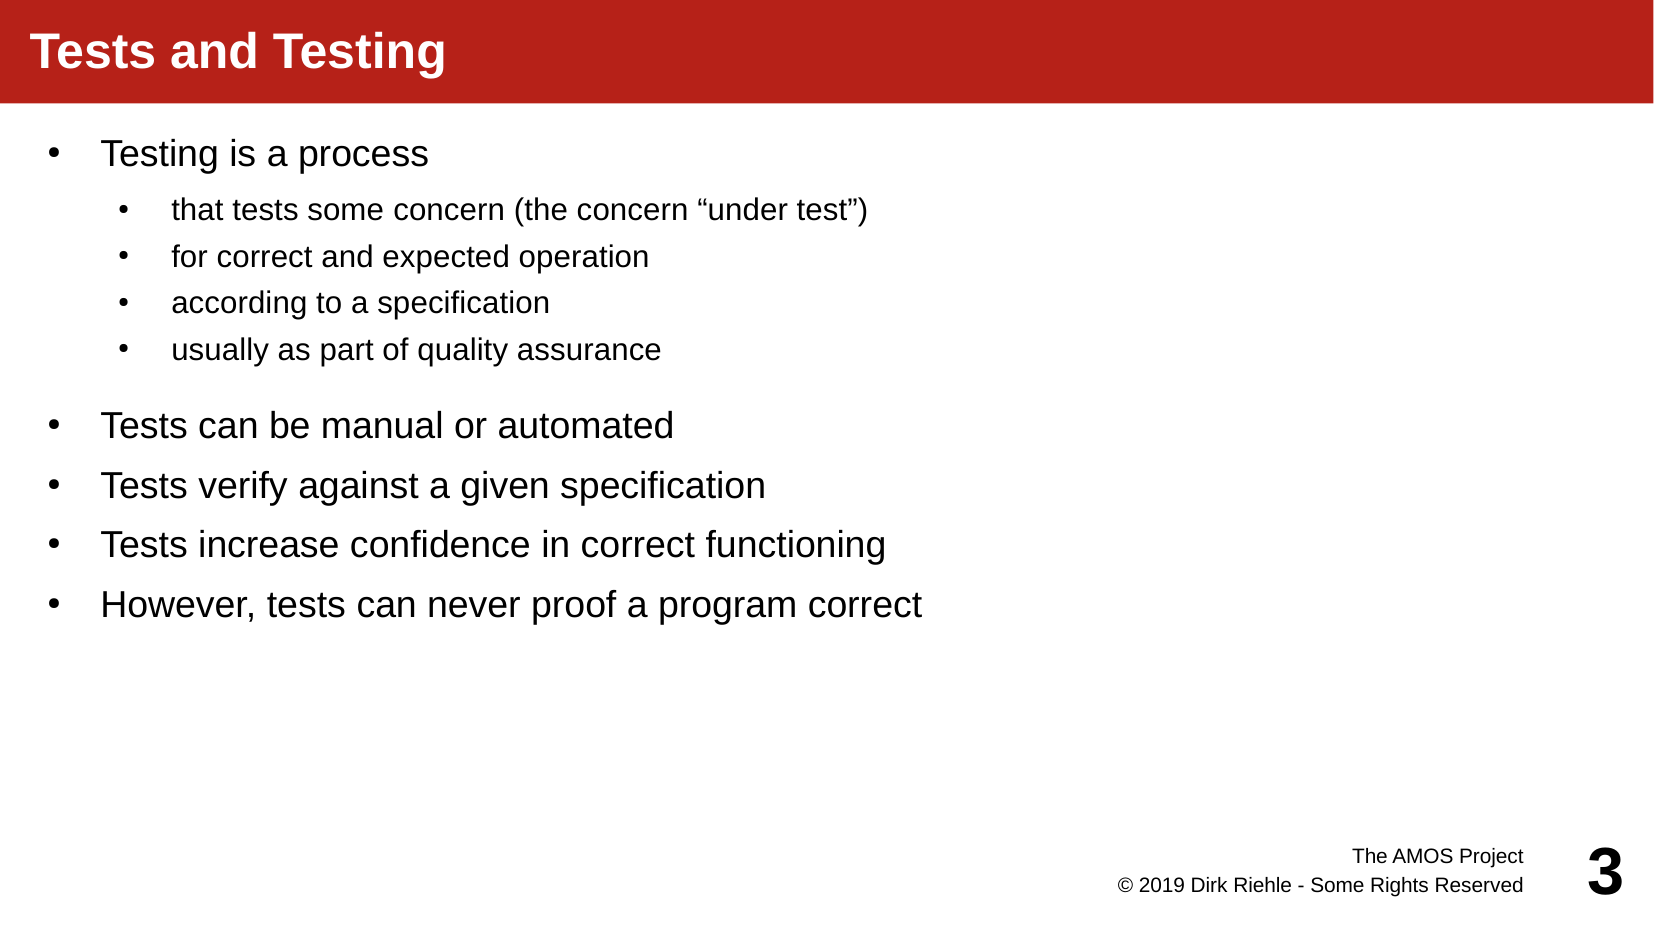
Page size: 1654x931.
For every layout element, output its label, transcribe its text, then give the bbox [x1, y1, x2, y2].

title Tests and Testing [0, 0, 1654, 104]
list Testing is a process that tests some concern (the concern “under test”) for correct and expected operation according to a specification usually as part of quality assurance Tests can be manual or automated Tests verify against a given specification Tests increase confidence in correct functioning However, tests can never proof a program correct [29, 132, 1625, 798]
